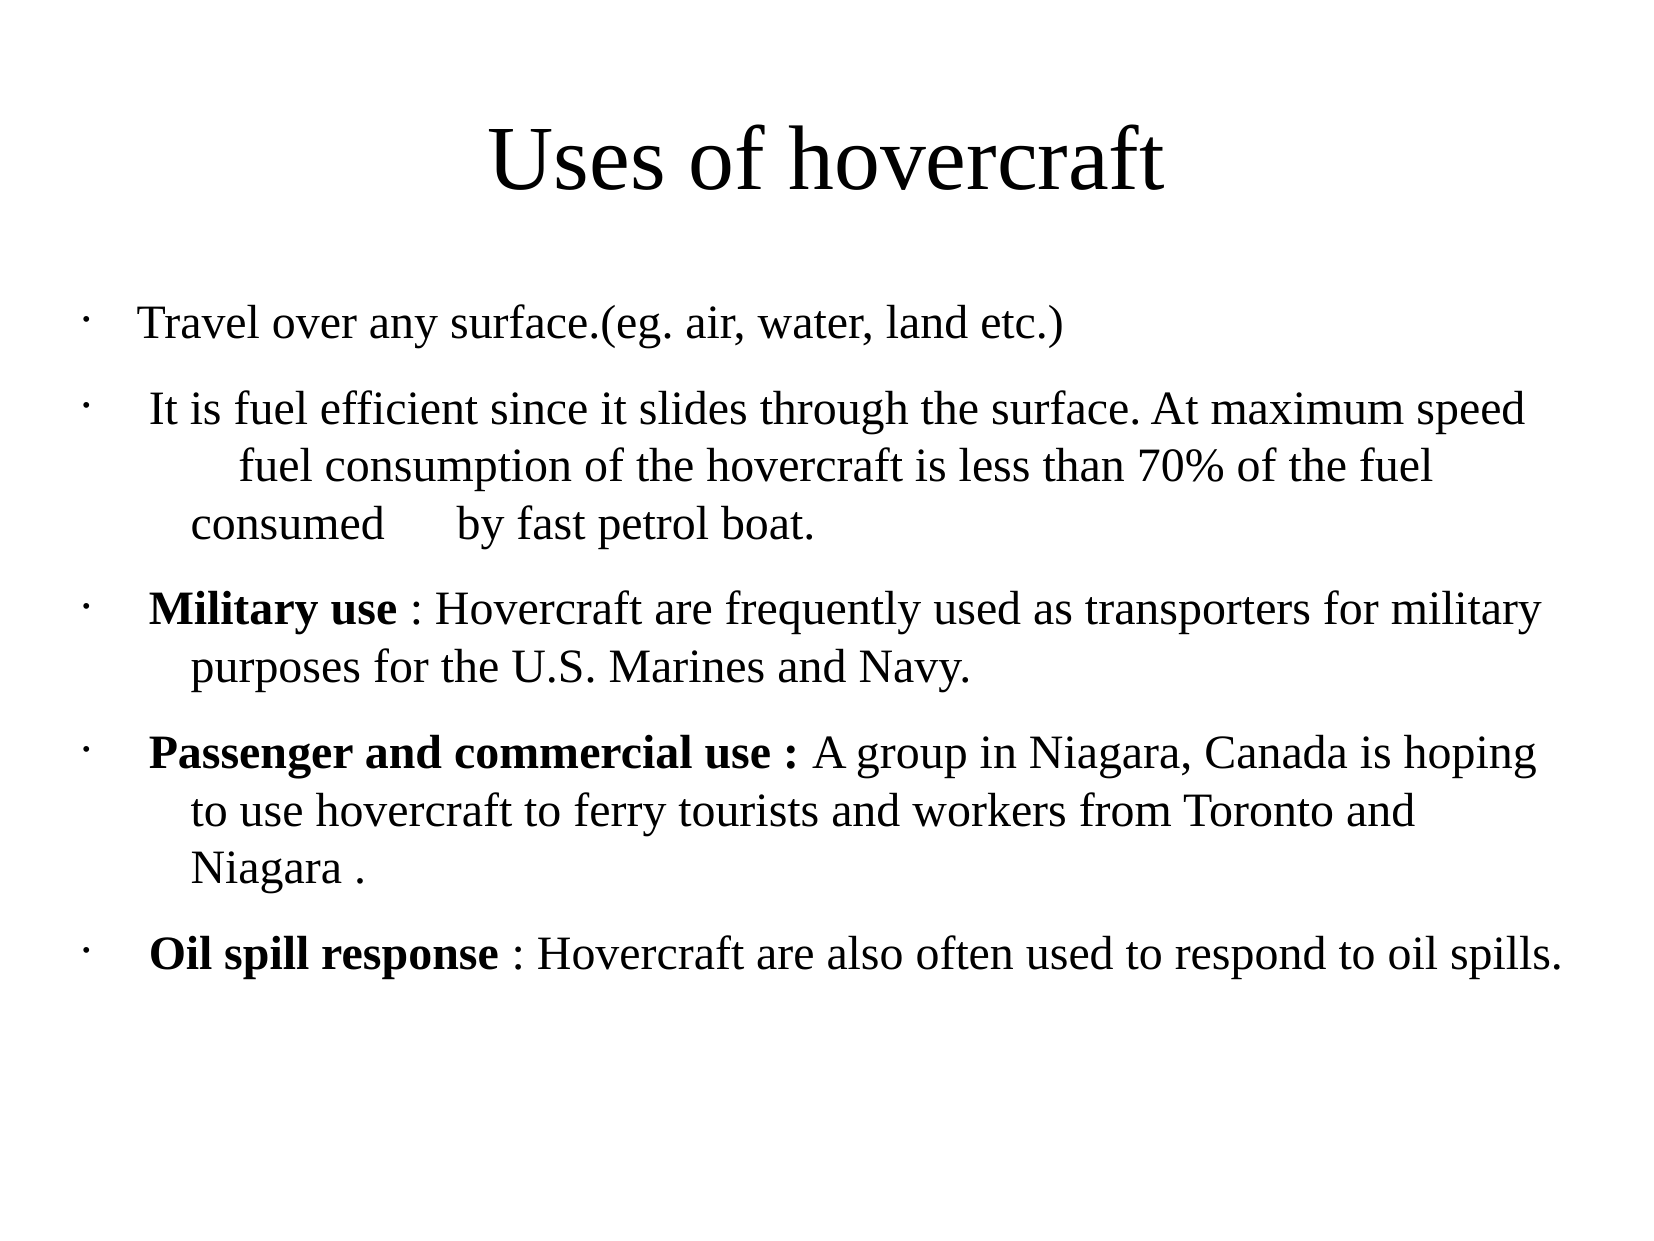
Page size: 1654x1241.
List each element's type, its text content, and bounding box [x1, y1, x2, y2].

title Uses of hovercraft [82, 49, 1571, 257]
list Travel over any surface.(eg. air, water, land etc.) It is fuel efficient since it slides through the surface. At maximum speed fuel consumption of the hovercraft is less than 70% of the fuel consumed by fast petrol boat. Military use : Hovercraft are frequently used as transporters for military purposes for the U.S. Marines and Navy. Passenger and commercial use : A group in Niagara, Canada is hoping to use hovercraft to ferry tourists and workers from Toronto and Niagara . Oil spill response : Hovercraft are also often used to respond to oil spills. [82, 290, 1571, 1010]
